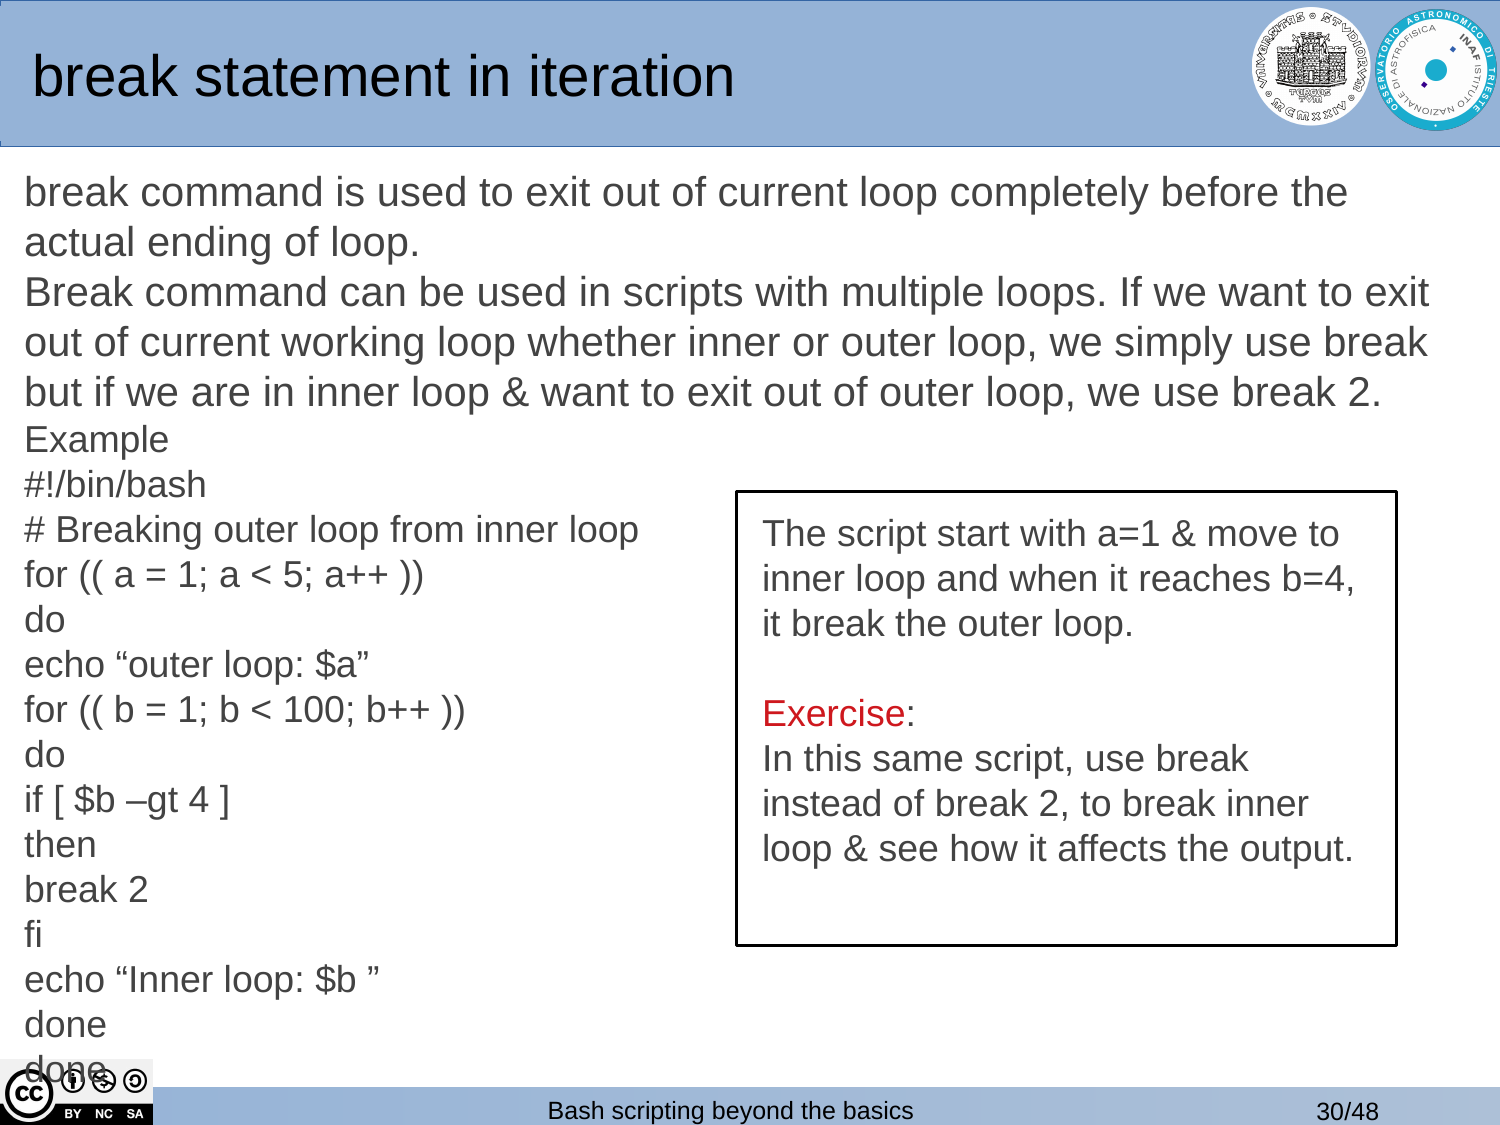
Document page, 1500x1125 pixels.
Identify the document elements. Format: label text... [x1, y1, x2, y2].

picture [1252, 0, 1500, 156]
text_box break statement in iteration [0, 5, 1232, 141]
picture [0, 1059, 153, 1125]
picture [49, 1074, 60, 1080]
list break command is used to exit out of current loop completely before the actual ending of loop. Break command can be used in scripts with multiple loops. If we want to exit out of current working loop whether inner or outer loop, we simply use break but if we are in inner loop & want to exit out of outer loop, we use break 2. Example #!/bin/bash # Breaking outer loop from inner loop for (( a = 1; a < 5; a++ )) do echo “outer loop: $a” for (( b = 1; b < 100; b++ )) do if [ $b –gt 4 ] then break 2 fi echo “Inner loop: $b ” done done [9, 157, 1482, 1074]
picture [29, 1074, 39, 1080]
